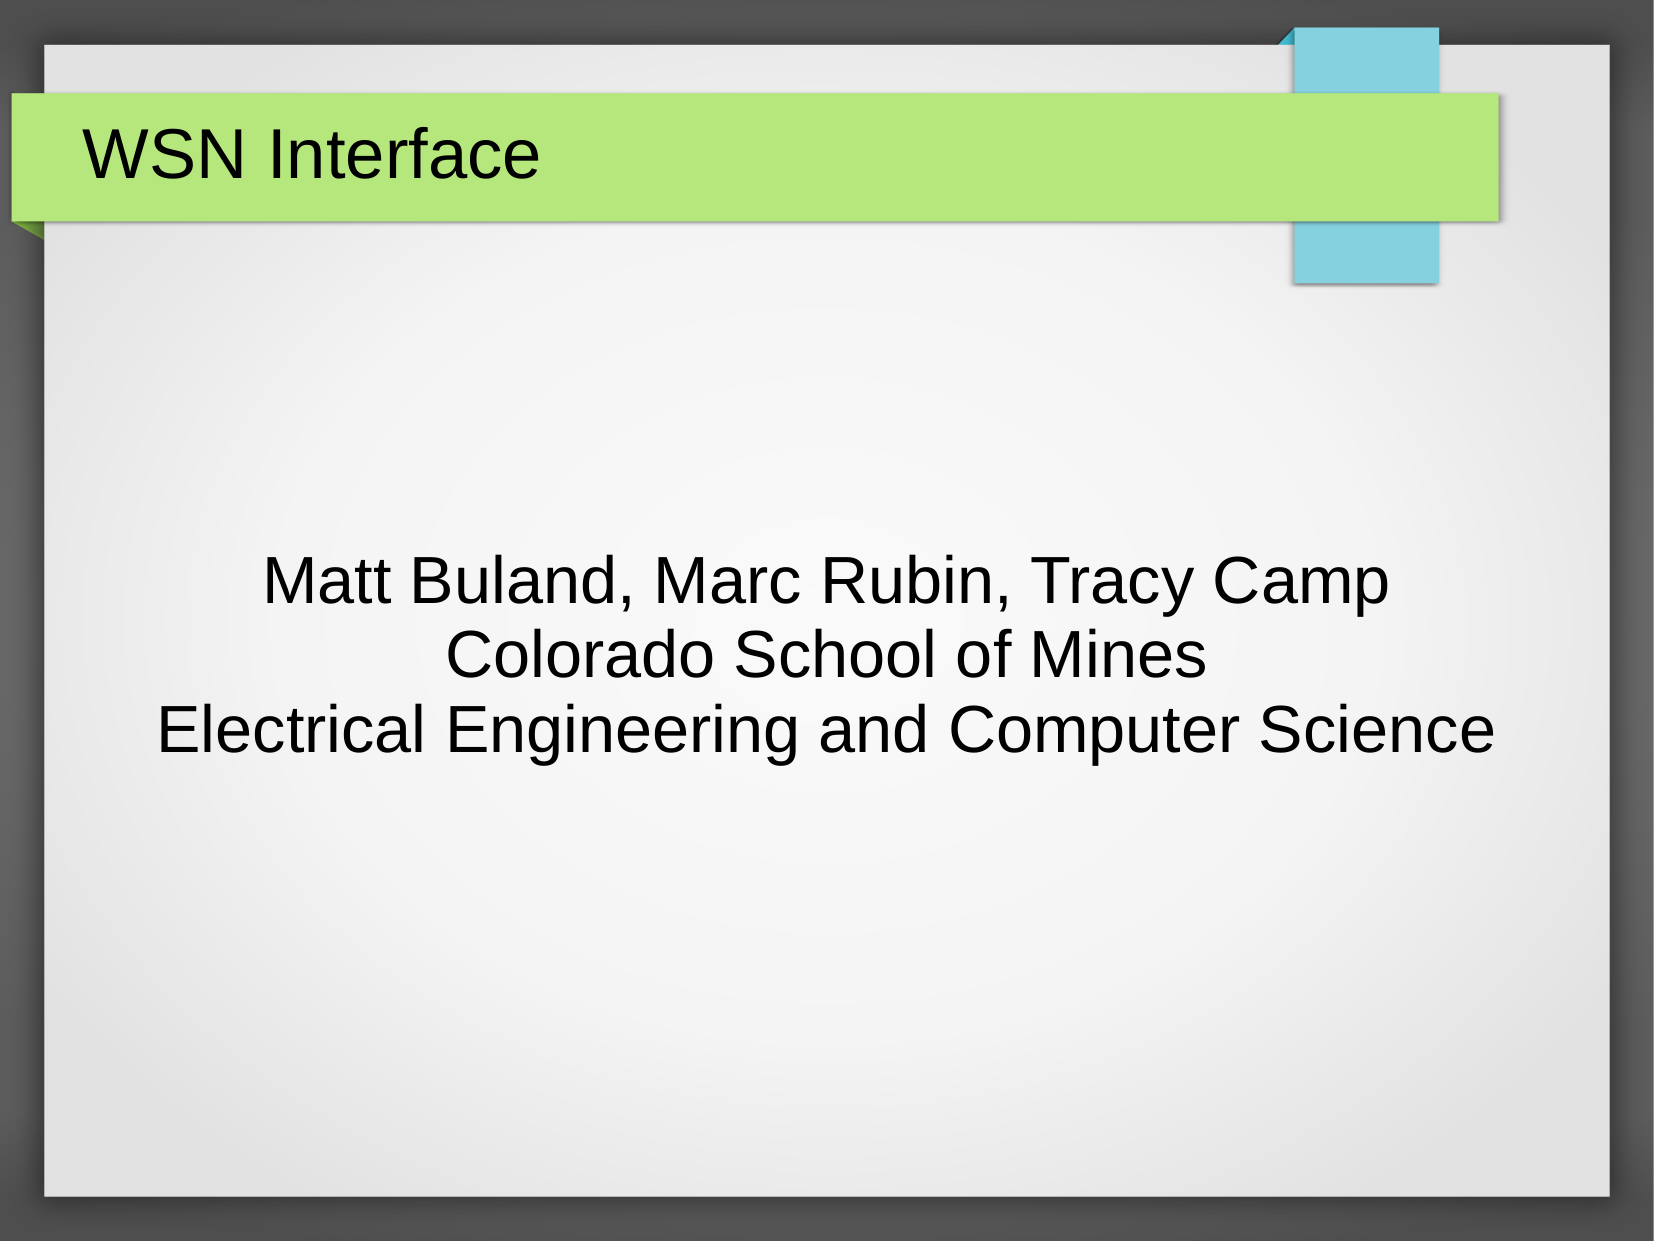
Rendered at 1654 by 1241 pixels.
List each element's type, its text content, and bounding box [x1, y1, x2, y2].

picture [0, 0, 1654, 1241]
title WSN Interface [82, 94, 1264, 213]
subtitle Matt Buland, Marc Rubin, Tracy Camp Colorado School of Mines Electrical Engineering and Computer Science [82, 295, 1571, 1015]
